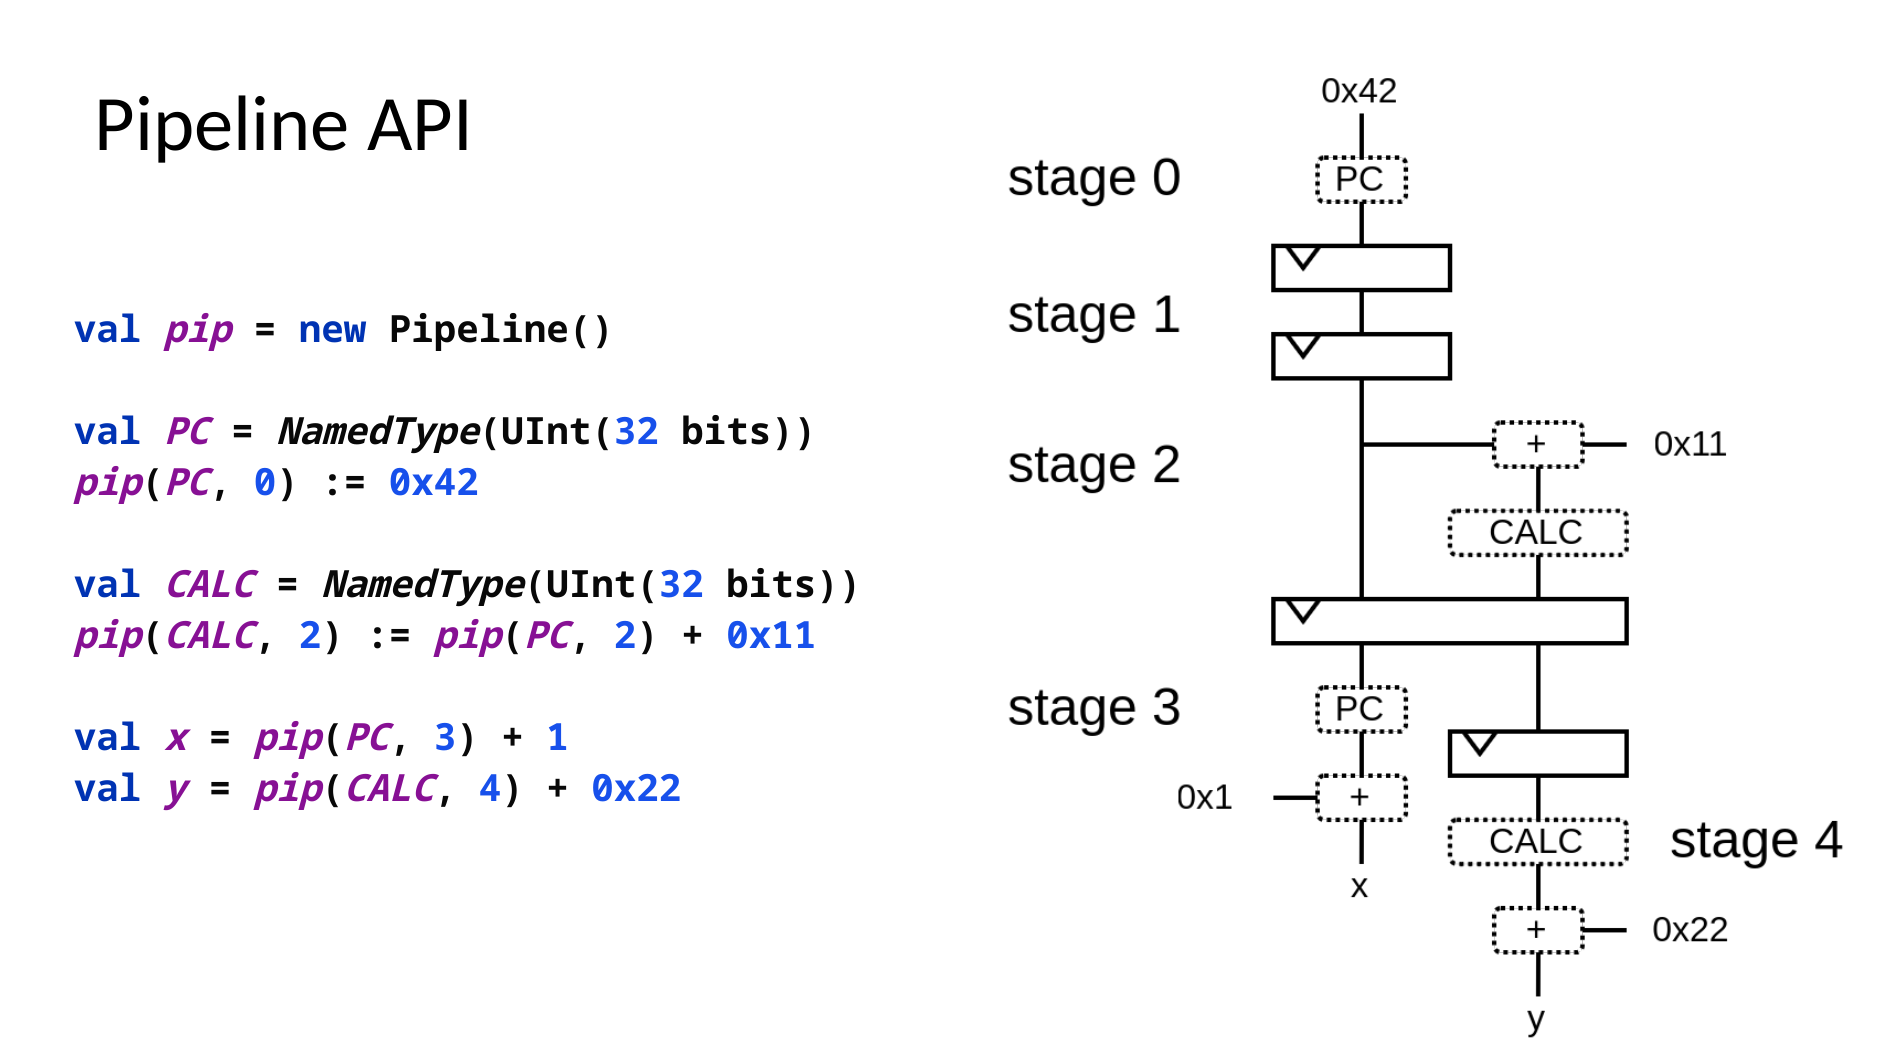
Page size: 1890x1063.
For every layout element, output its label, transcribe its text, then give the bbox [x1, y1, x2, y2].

picture [918, 23, 1890, 1063]
title Pipeline API [94, 42, 918, 220]
text_box val pip = new Pipeline() val PC = NamedType(UInt(32 bits)) pip(PC, 0) := 0x42 val CALC = NamedType(UInt(32 bits)) pip(CALC, 2) := pip(PC, 2) + 0x11 val x = pip(PC, 3) + 1 val y = pip(CALC, 4) + 0x22 [59, 295, 918, 1063]
